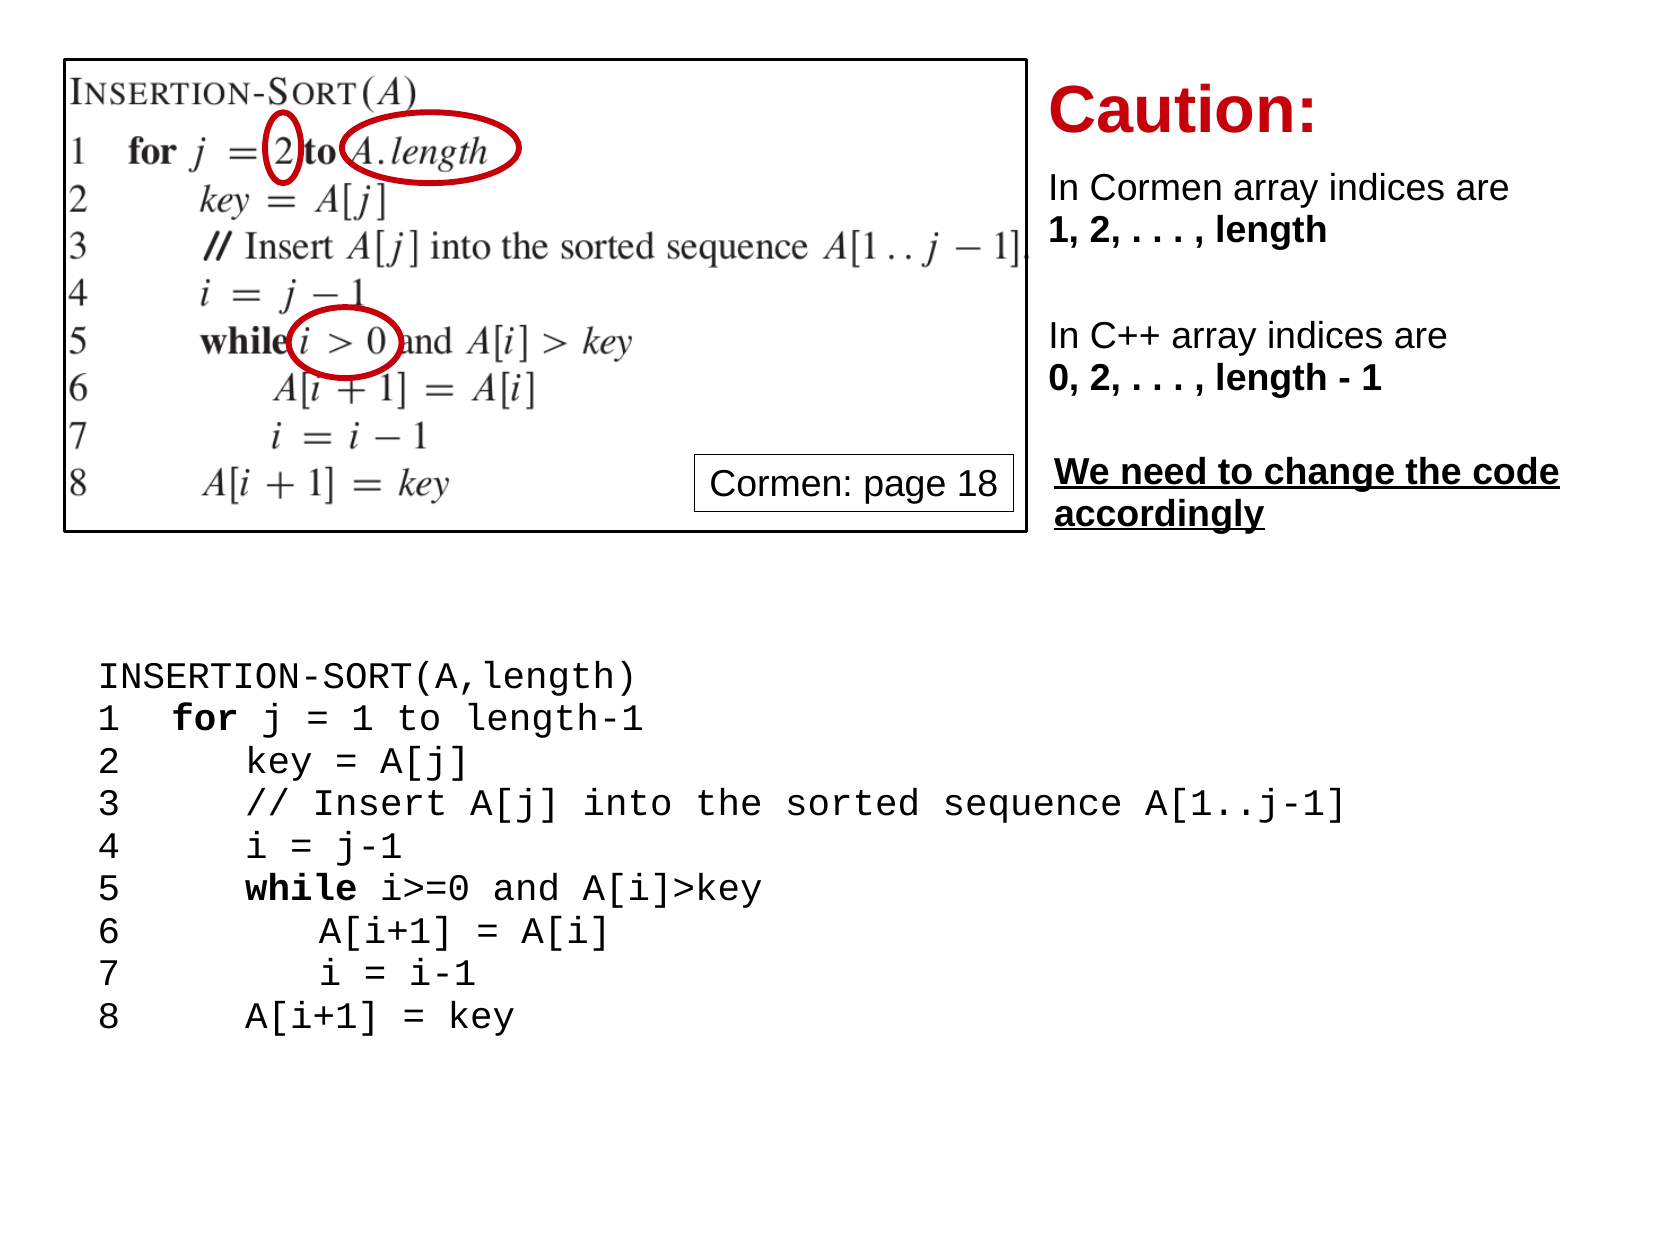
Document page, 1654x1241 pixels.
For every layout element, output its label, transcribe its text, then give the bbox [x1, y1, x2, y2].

picture [66, 70, 1025, 508]
text_box Cormen: page 18 [694, 454, 1014, 512]
picture [1028, 70, 1033, 508]
text_box INSERTION-SORT(A,length) 1 for j = 1 to length-1 2 key = A[j] 3 // Insert A[j] into the sorted sequence A[1..j-1] 4 i = j-1 5 while i>=0 and A[i]>key 6 A[i+1] = A[i] 7 i = i-1 8 A[i+1] = key [82, 649, 1363, 1050]
text_box We need to change the code accordingly [1039, 442, 1576, 542]
text_box Caution: [1033, 64, 1334, 155]
text_box In Cormen array indices are 1, 2, . . . , length [1033, 159, 1525, 259]
text_box In C++ array indices are 0, 2, . . . , length - 1 [1033, 307, 1463, 406]
